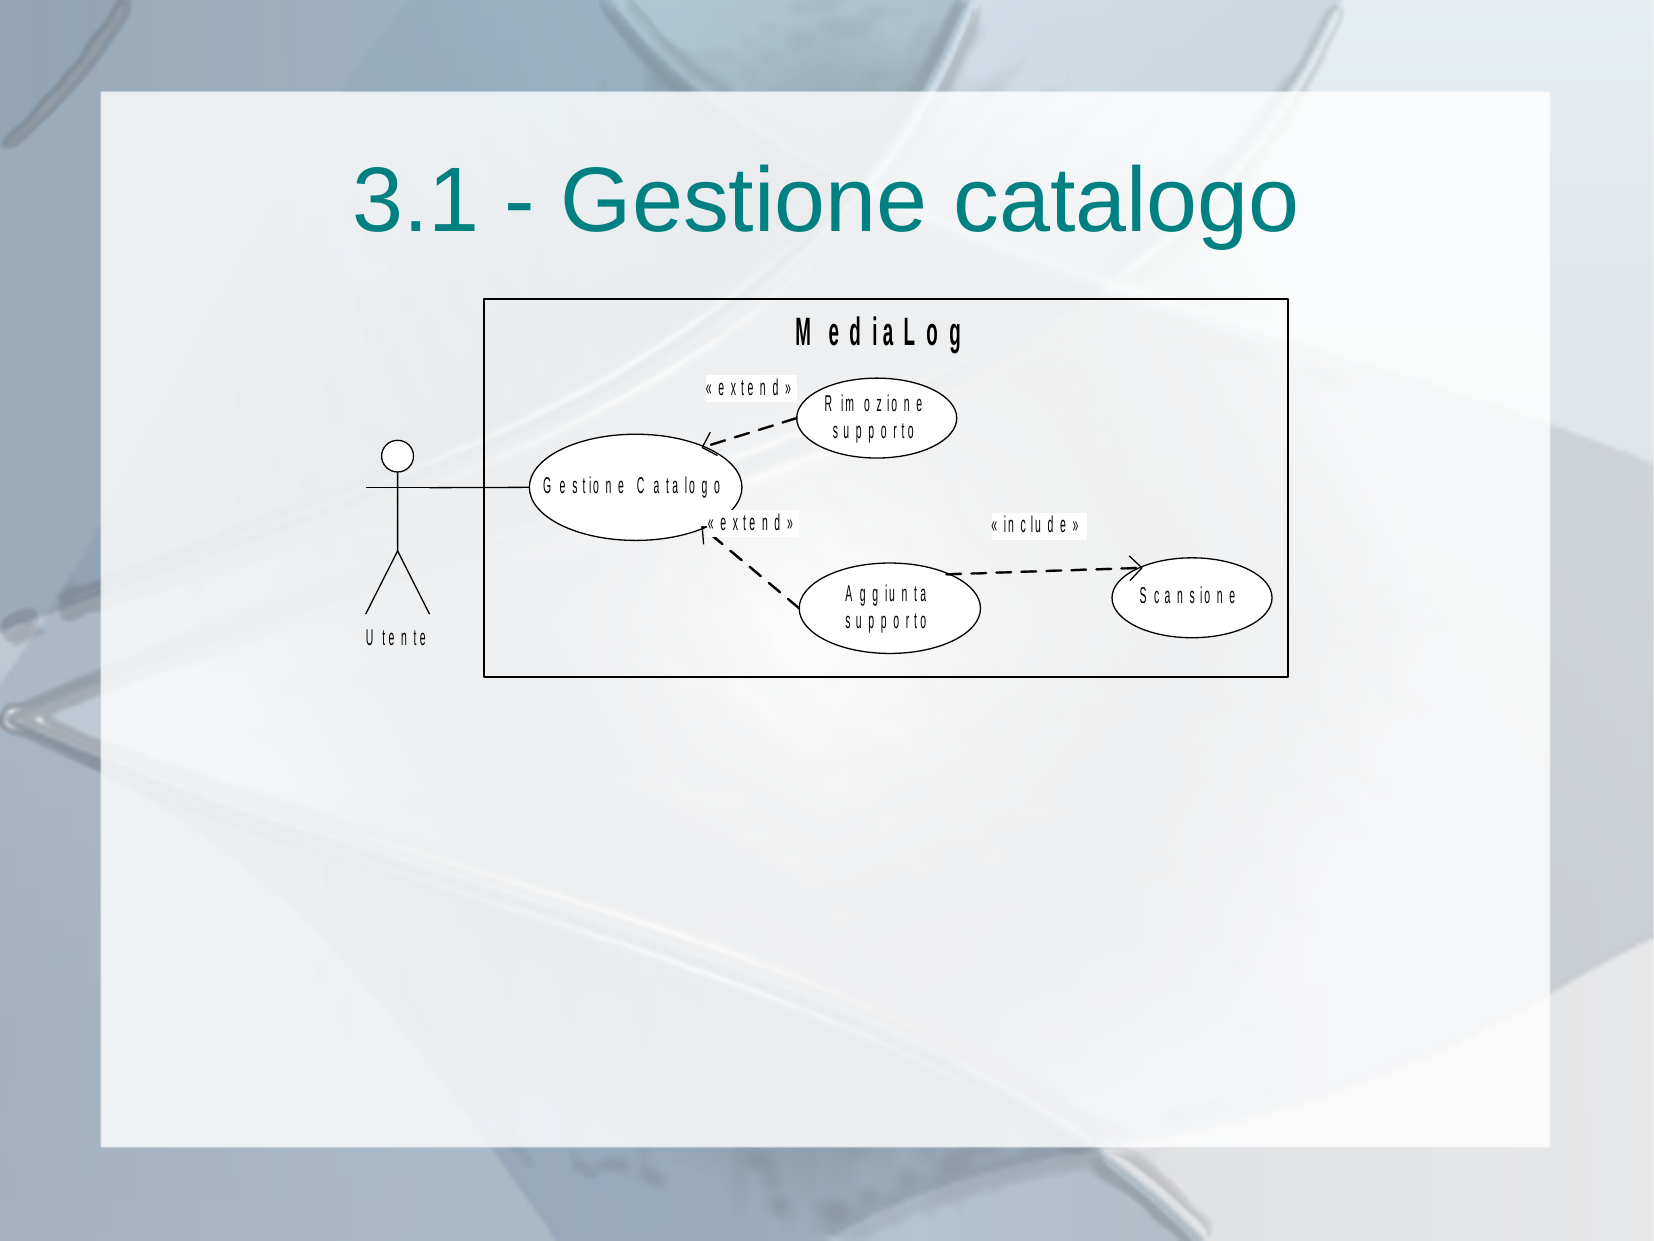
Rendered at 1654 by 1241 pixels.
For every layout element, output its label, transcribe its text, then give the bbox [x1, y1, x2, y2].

title 3.1 - Gestione catalogo [118, 96, 1536, 304]
picture [0, 0, 1654, 1241]
